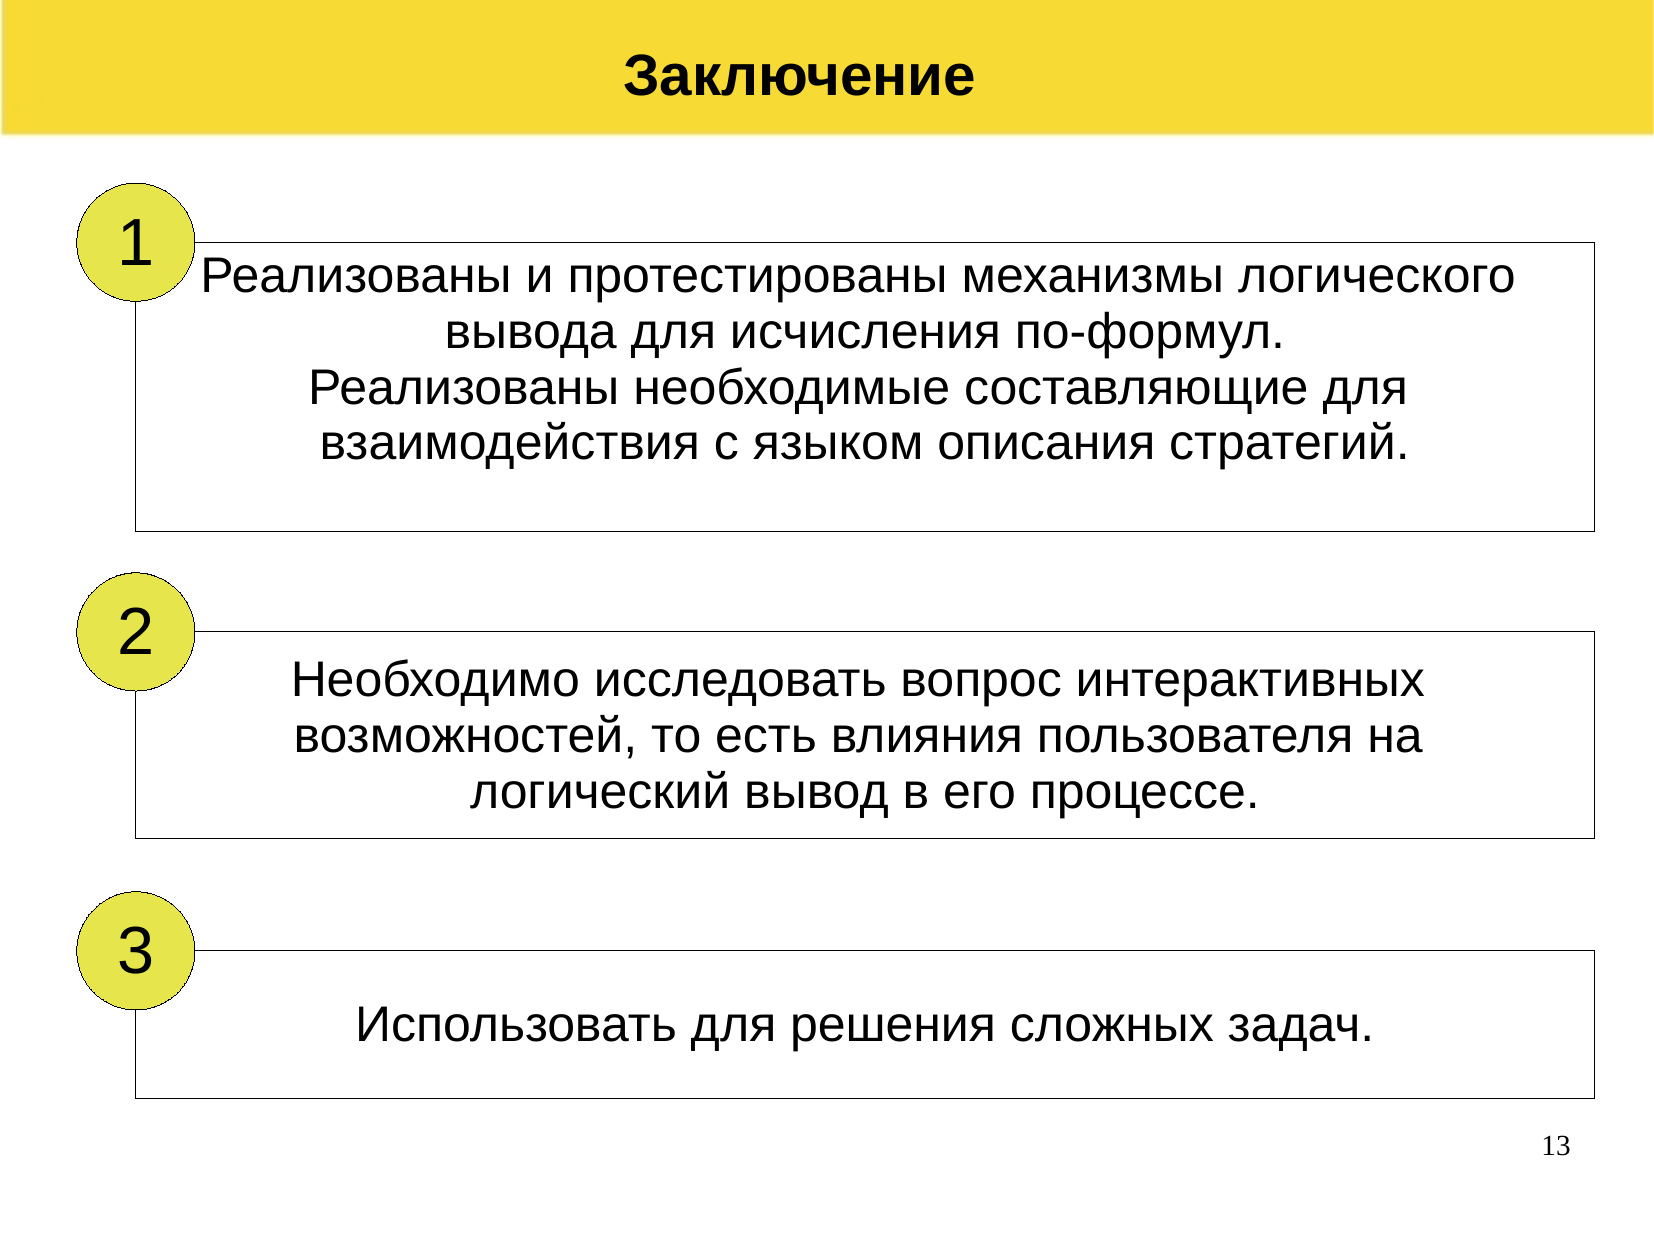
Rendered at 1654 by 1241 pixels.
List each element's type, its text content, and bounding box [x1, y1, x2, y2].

text_box 1 [76, 183, 195, 302]
text_box Необходимо исследовать вопрос интерактивных возможностей, то есть влияния пользователя на логический вывод в его процессе. [135, 631, 1595, 839]
text_box 3 [76, 891, 195, 1010]
text_box Использовать для решения сложных задач. [135, 950, 1595, 1099]
picture [0, 0, 1654, 1241]
text_box Реализованы и протестированы механизмы логического вывода для исчисления по-формул. Реализованы необходимые составляющие для взаимодействия с языком описания стратегий. [135, 242, 1595, 532]
text_box 2 [76, 572, 195, 692]
text_box Заключение [608, 35, 992, 116]
